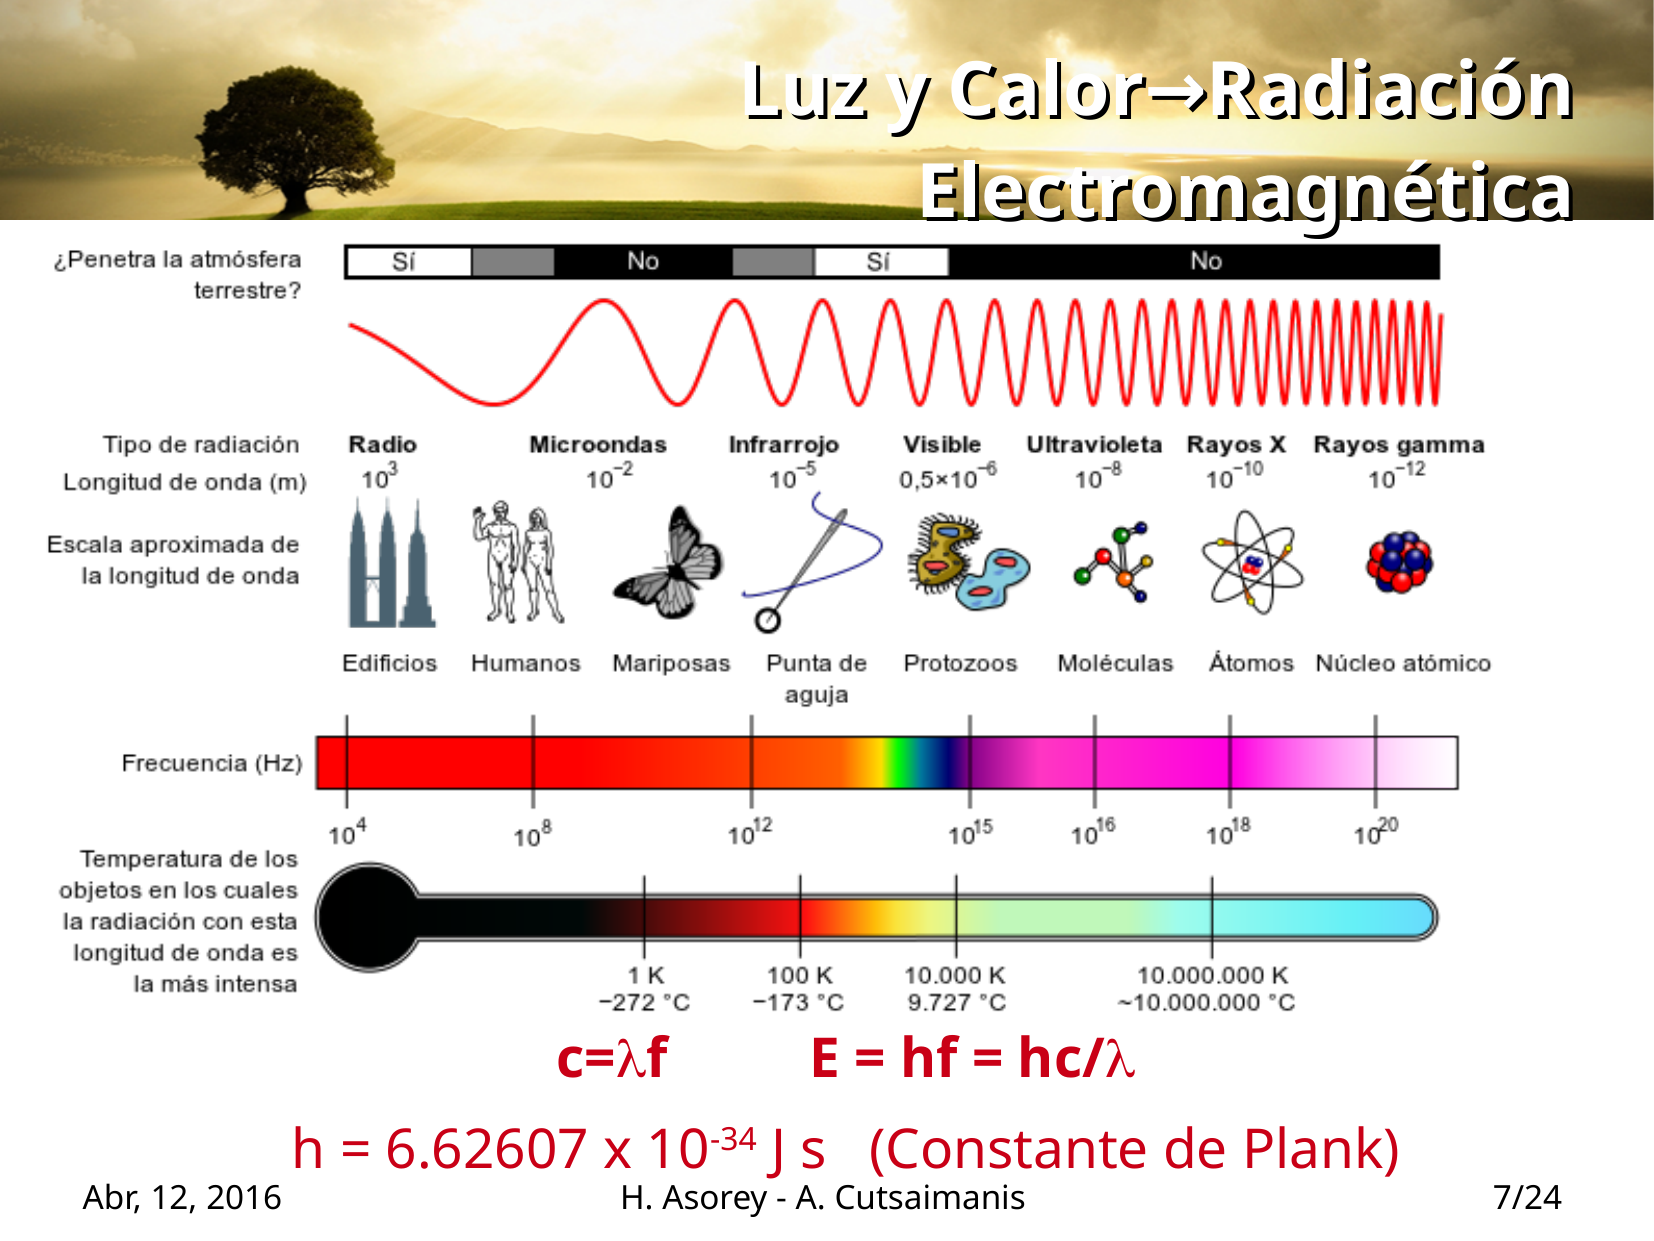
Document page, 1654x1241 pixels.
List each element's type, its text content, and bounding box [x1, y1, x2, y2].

picture [45, 224, 1501, 1018]
picture [0, 0, 1654, 220]
title Luz y Calor→Radiación Electromagnética [86, 49, 1576, 226]
text_box c=lf E = hf = hc/l h = 6.62607 x 10-34 J s (Constante de Plank) [0, 1018, 1654, 1186]
